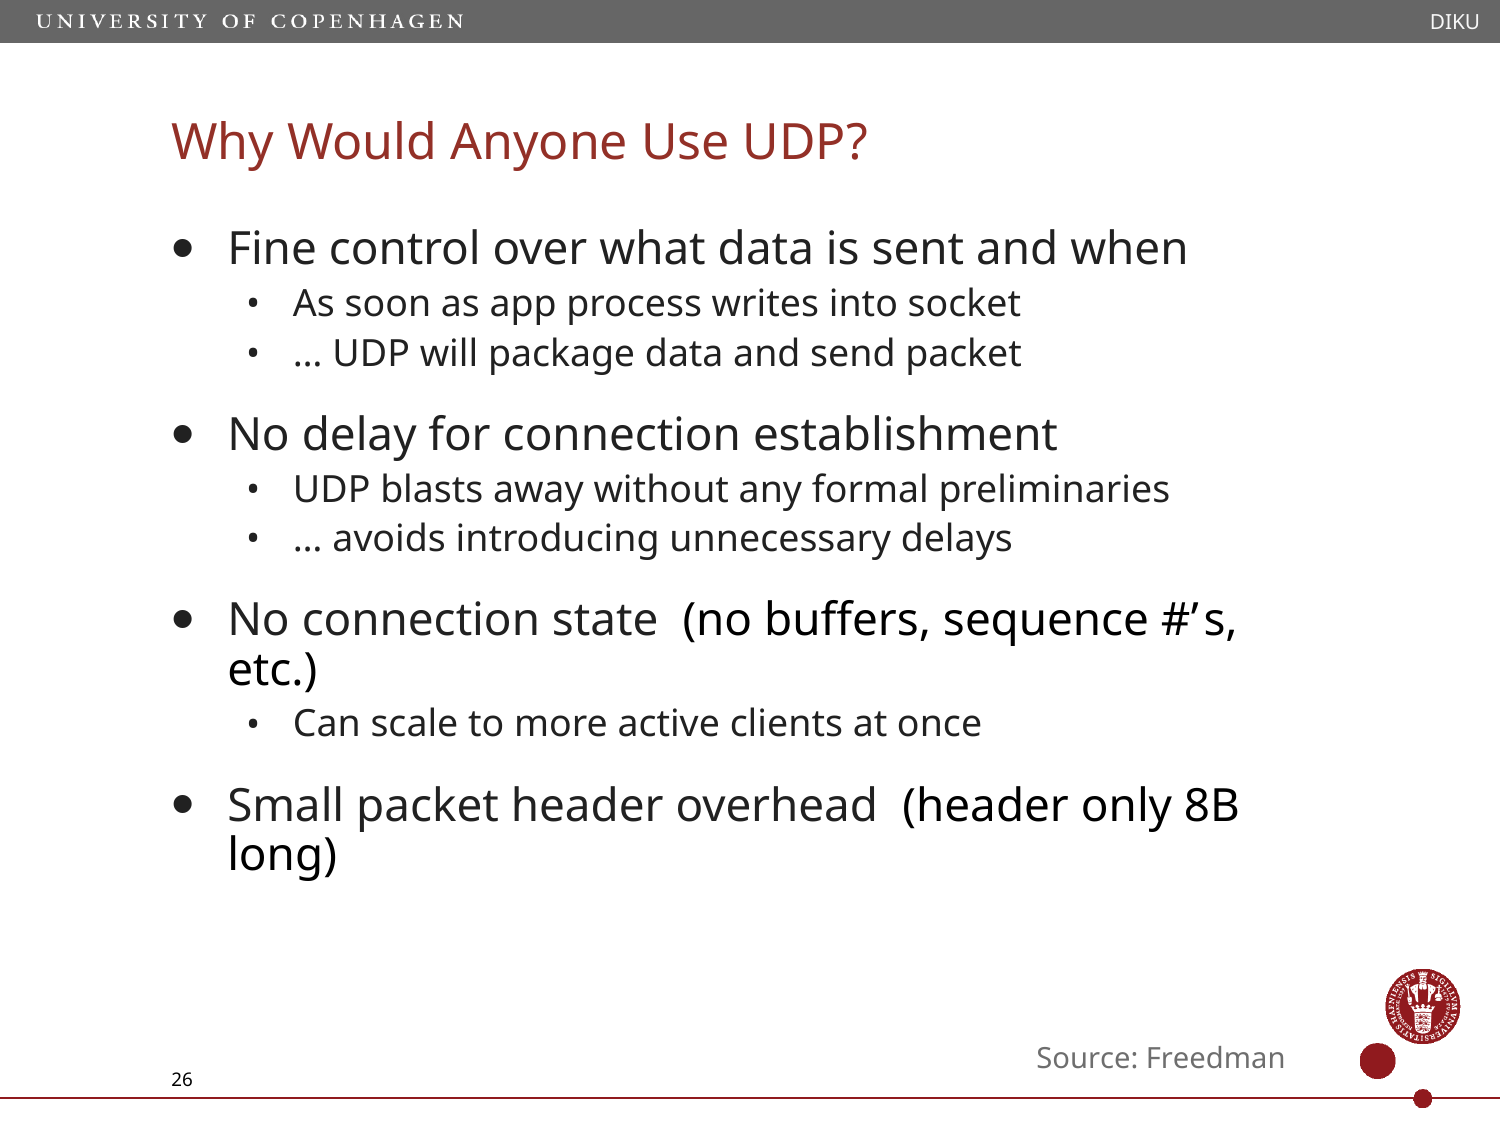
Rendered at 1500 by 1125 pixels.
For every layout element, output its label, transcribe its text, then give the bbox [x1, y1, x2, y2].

text_box Source: Freedman [1021, 1031, 1341, 1083]
picture [0, 910, 1500, 1122]
list Fine control over what data is sent and when As soon as app process writes into socket … UDP will package data and send packet No delay for connection establishment UDP blasts away without any formal preliminaries … avoids introducing unnecessary delays No connection state (no buffers, sequence #’s, etc.) Can scale to more active clients at once Small packet header overhead (header only 8B long) [171, 225, 1329, 900]
text_box DIKU [469, 0, 1495, 43]
text_box <number> [171, 1067, 522, 1092]
title Why Would Anyone Use UDP? [171, 75, 1329, 171]
